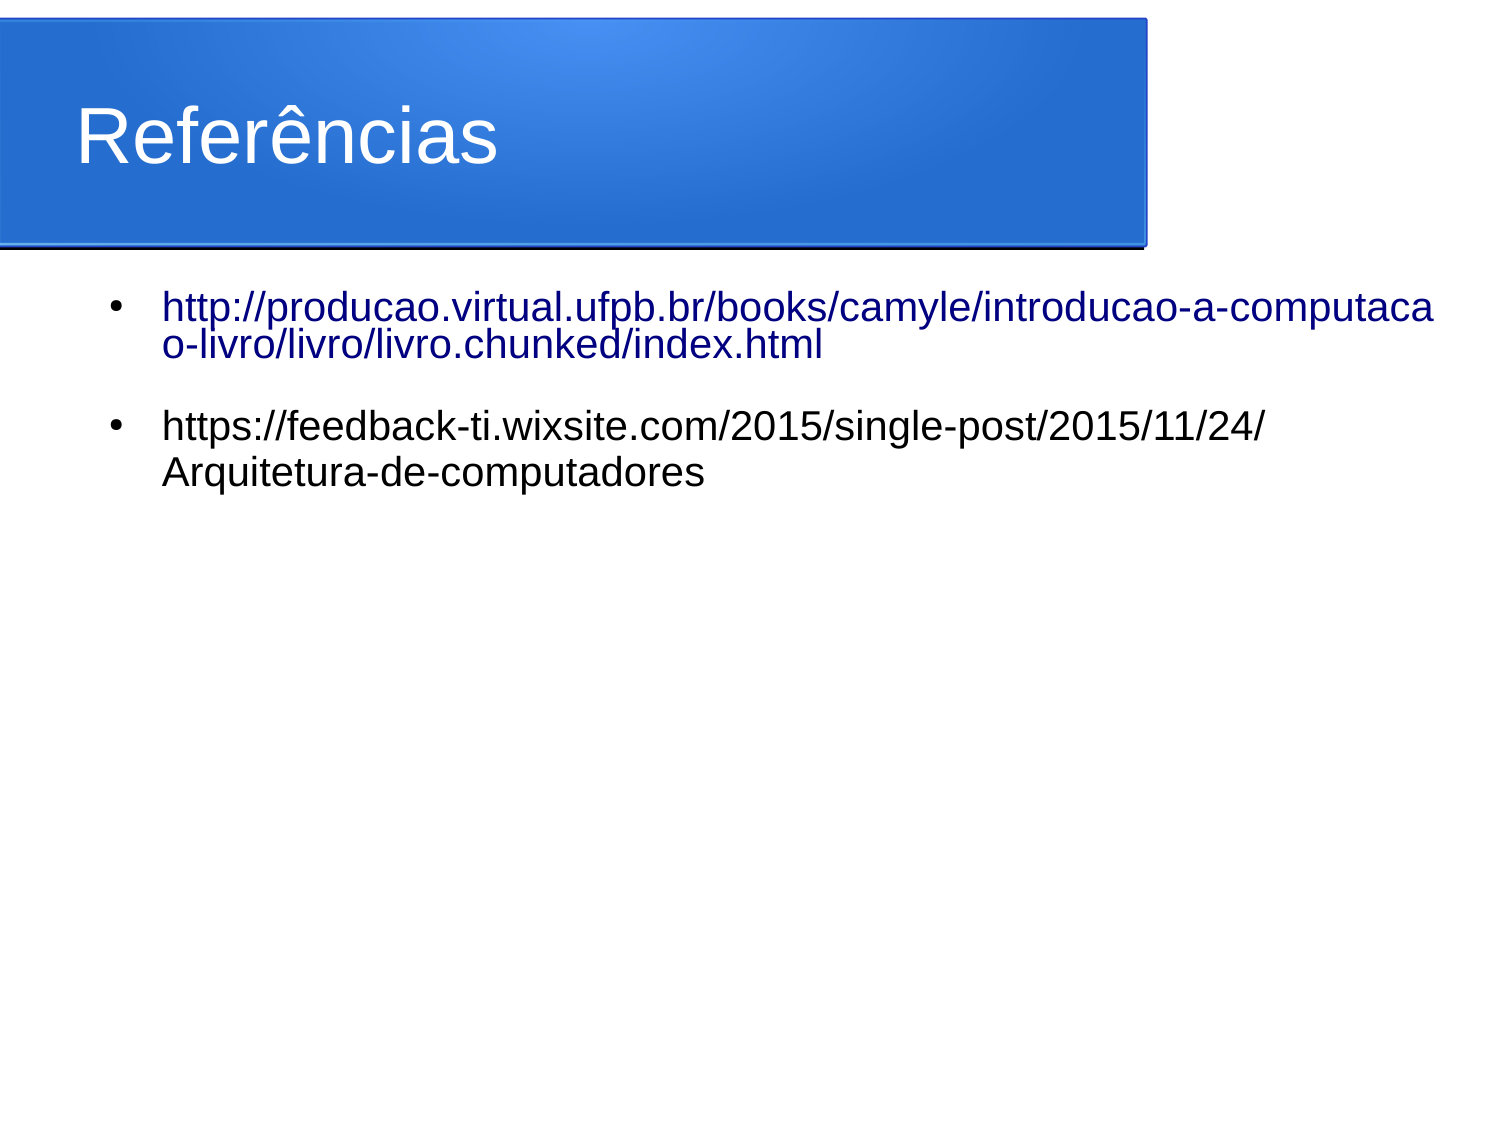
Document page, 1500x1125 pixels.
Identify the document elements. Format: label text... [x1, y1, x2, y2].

title Referências [75, 42, 1120, 229]
list http://producao.virtual.ufpb.br/books/camyle/introducao-a-computacao-livro/livro/livro.chunked/index.html https://feedback-ti.wixsite.com/2015/single-post/2015/11/24/Arquitetura-de-computadores [90, 283, 1441, 936]
